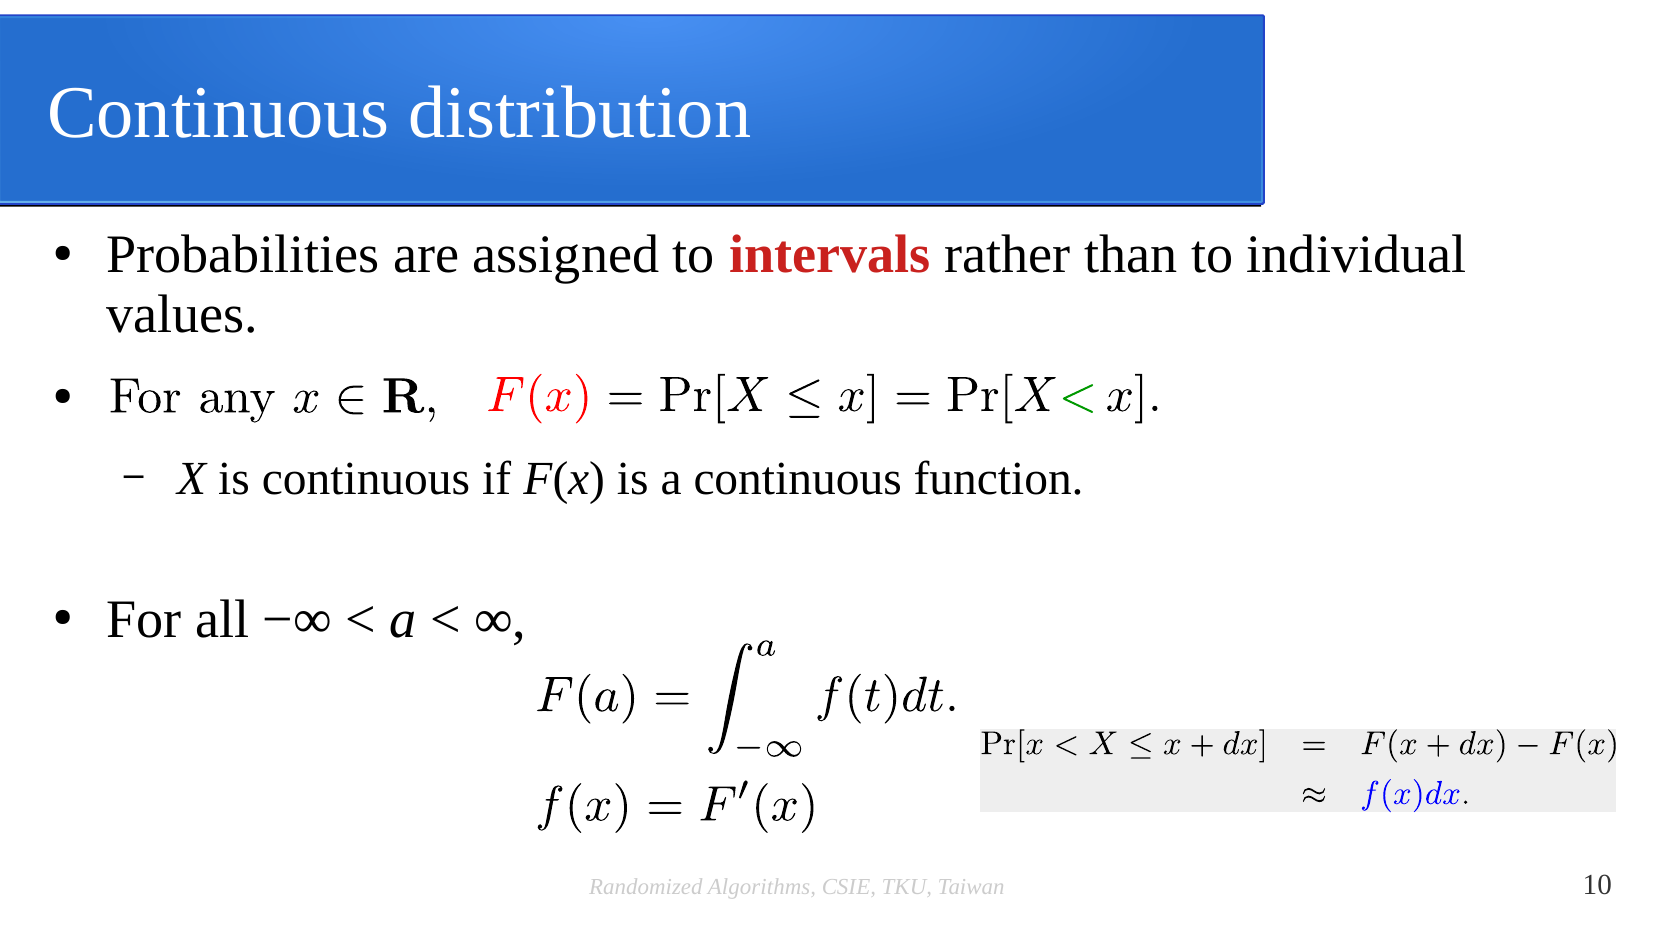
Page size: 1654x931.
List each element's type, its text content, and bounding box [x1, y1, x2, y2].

picture [484, 371, 1160, 426]
picture [980, 729, 1616, 813]
title Continuous distribution [47, 35, 1199, 189]
list Probabilities are assigned to intervals rather than to individual values. X is continuous if F(x) is a continuous function. For all −∞ < a < ∞, [35, 224, 1524, 764]
picture [108, 378, 435, 423]
picture [535, 640, 955, 833]
